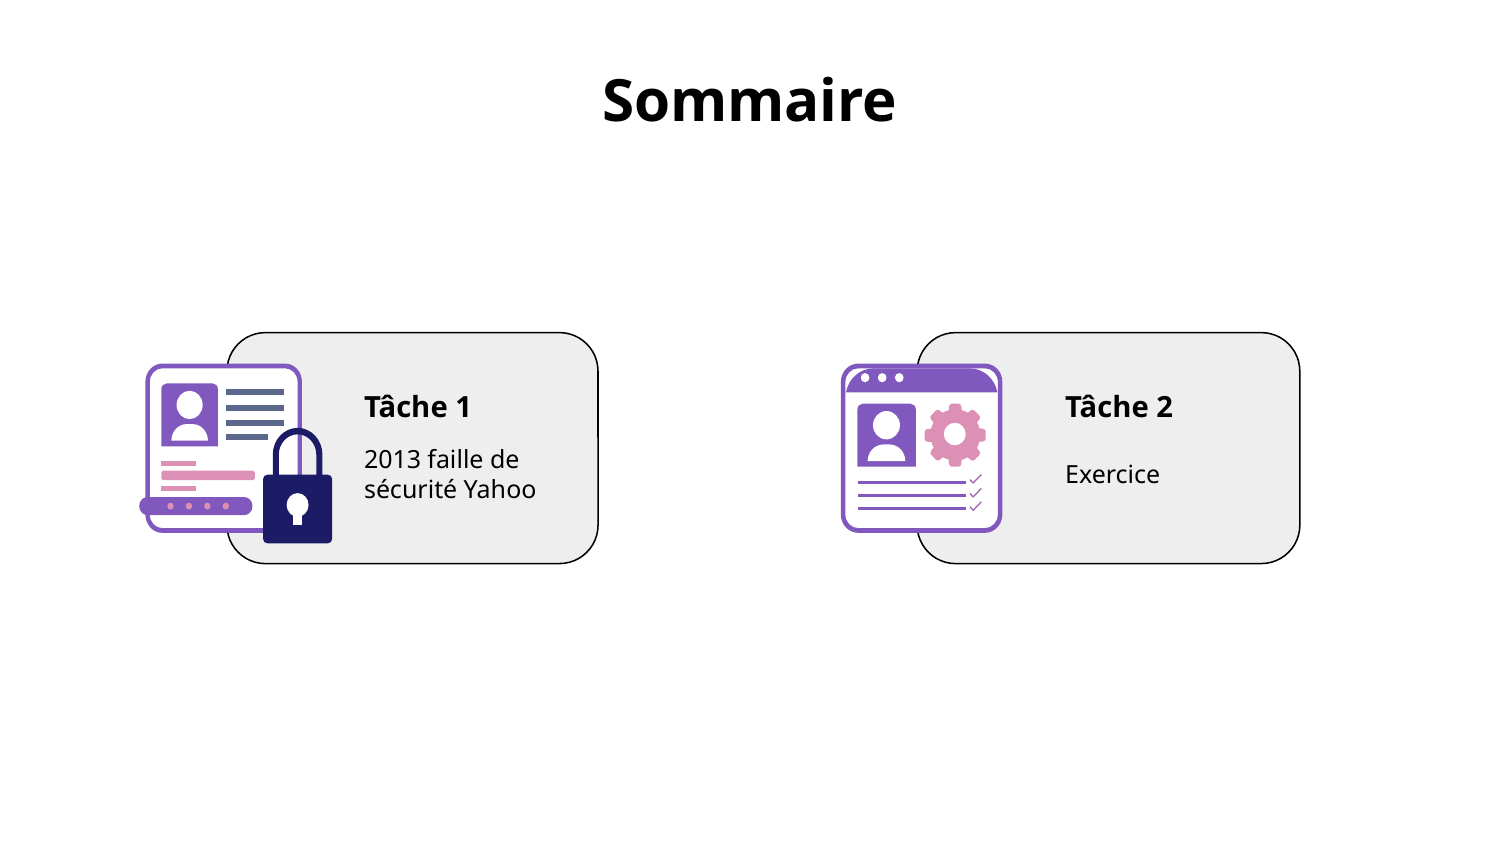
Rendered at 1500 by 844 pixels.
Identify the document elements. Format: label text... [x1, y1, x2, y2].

title Sommaire [75, 48, 1425, 142]
text_box Exercice [1065, 430, 1279, 517]
text_box 2013 faille de sécurité Yahoo [364, 430, 572, 517]
text_box Tâche 1 [364, 386, 572, 426]
text_box [139, 332, 599, 564]
text_box Tâche 2 [1065, 386, 1279, 426]
text_box [840, 332, 1300, 564]
